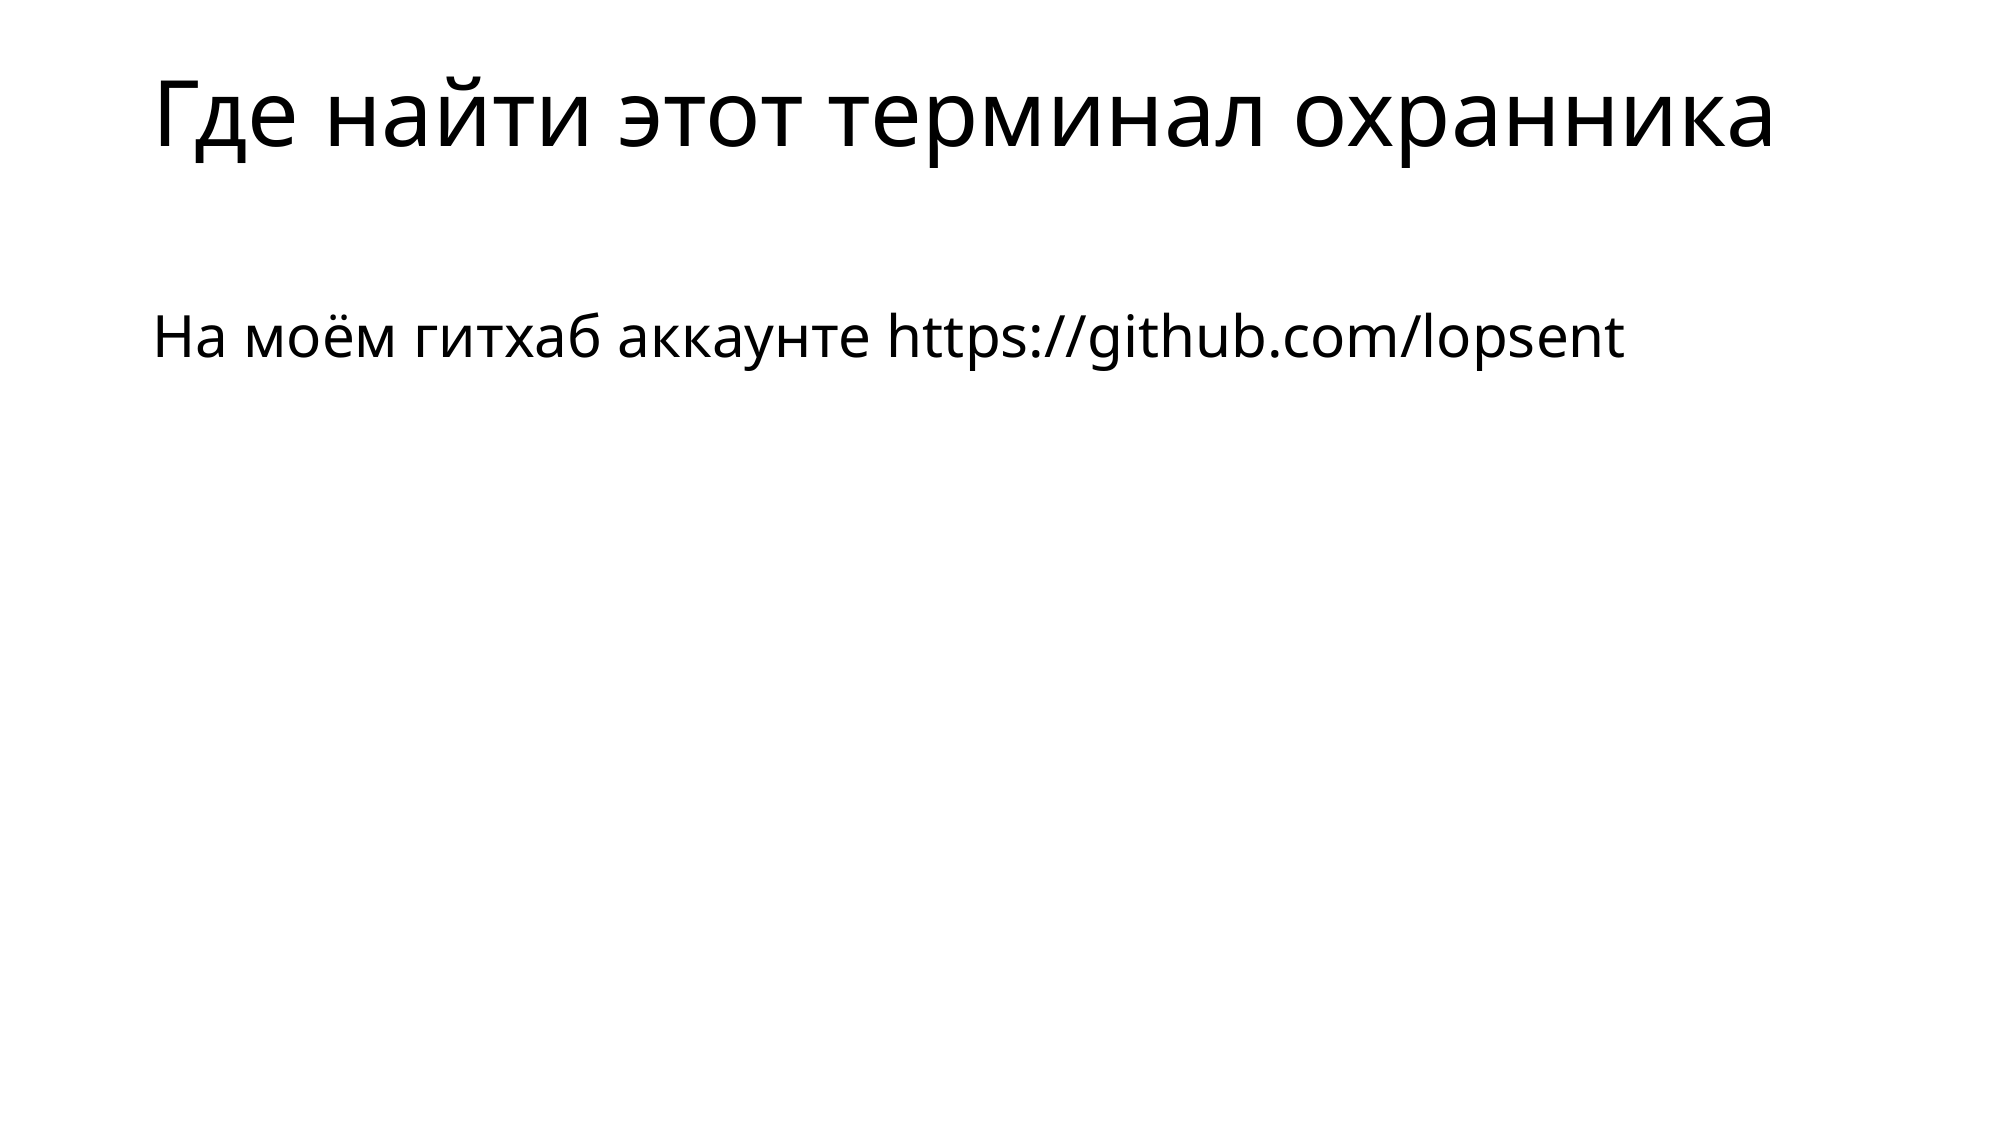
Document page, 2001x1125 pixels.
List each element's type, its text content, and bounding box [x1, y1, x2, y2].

list На моём гитхаб аккаунте https://github.com/lopsent [137, 299, 1863, 1014]
title Где найти этот терминал охранника [137, 59, 1863, 278]
